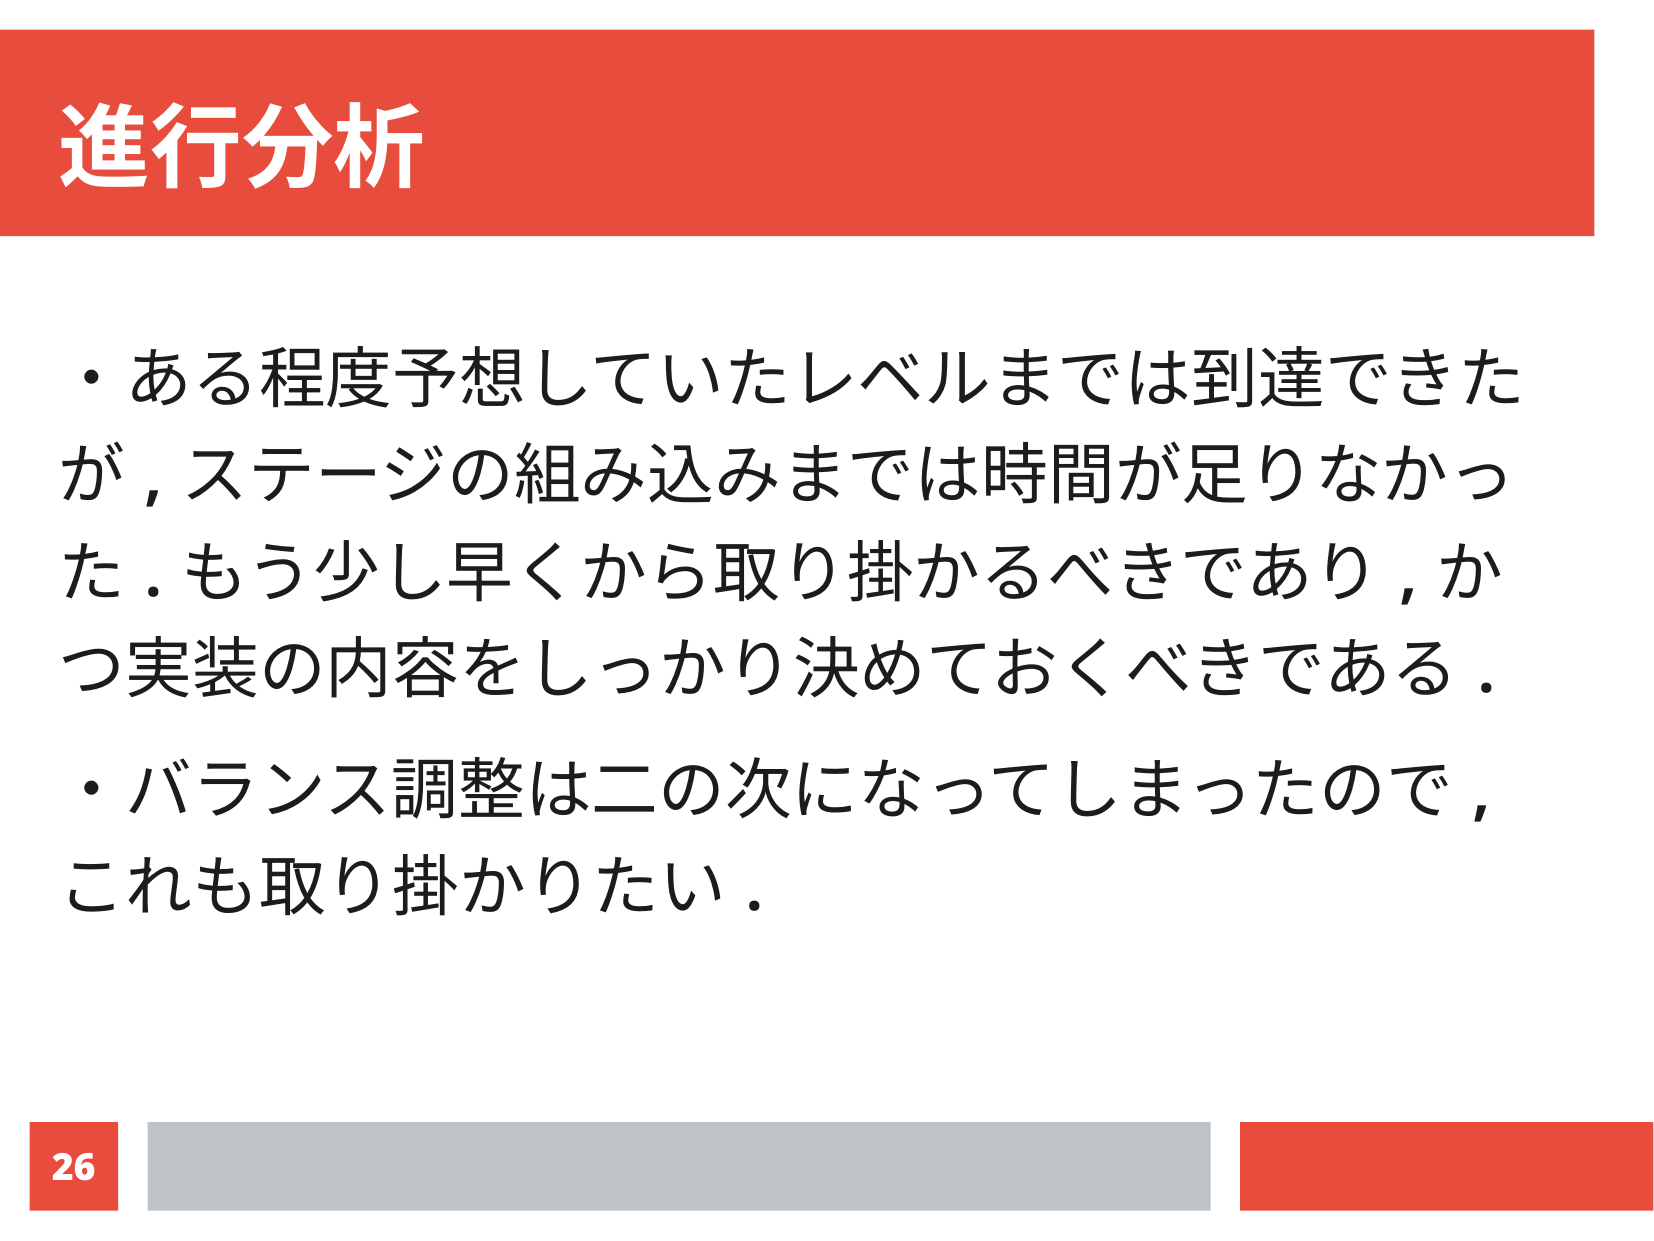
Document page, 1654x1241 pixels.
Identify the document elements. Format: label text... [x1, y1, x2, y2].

list ・ある程度予想していたレベルまでは到達できたが,ステージの組み込みまでは時間が足りなかった.もう少し早くから取り掛かるべきであり,かつ実装の内容をしっかり決めておくべきである. ・バランス調整は二の次になってしまったので,これも取り掛かりたい. [59, 324, 1565, 1093]
title 進行分析 [59, 59, 1595, 207]
